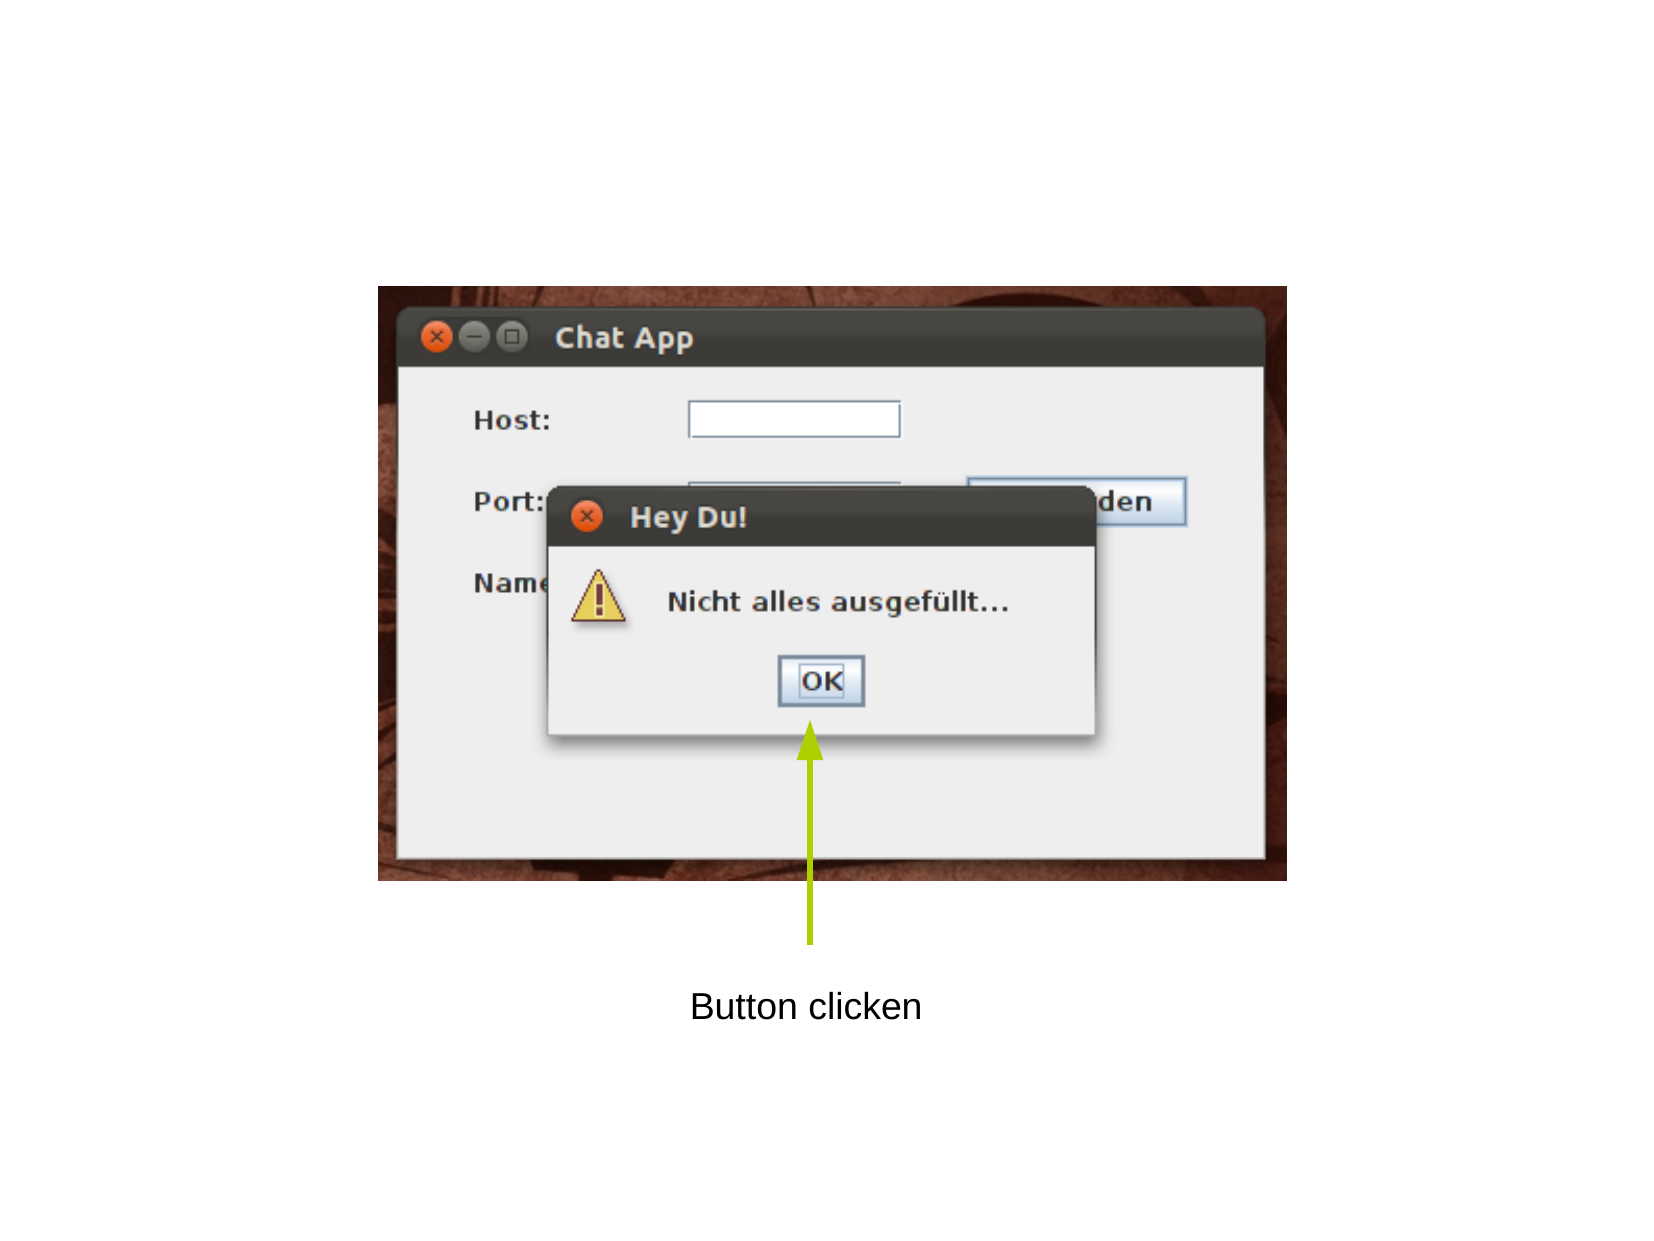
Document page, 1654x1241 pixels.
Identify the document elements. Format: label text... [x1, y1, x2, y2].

picture [378, 286, 1287, 881]
text_box Button clicken [675, 978, 938, 1036]
